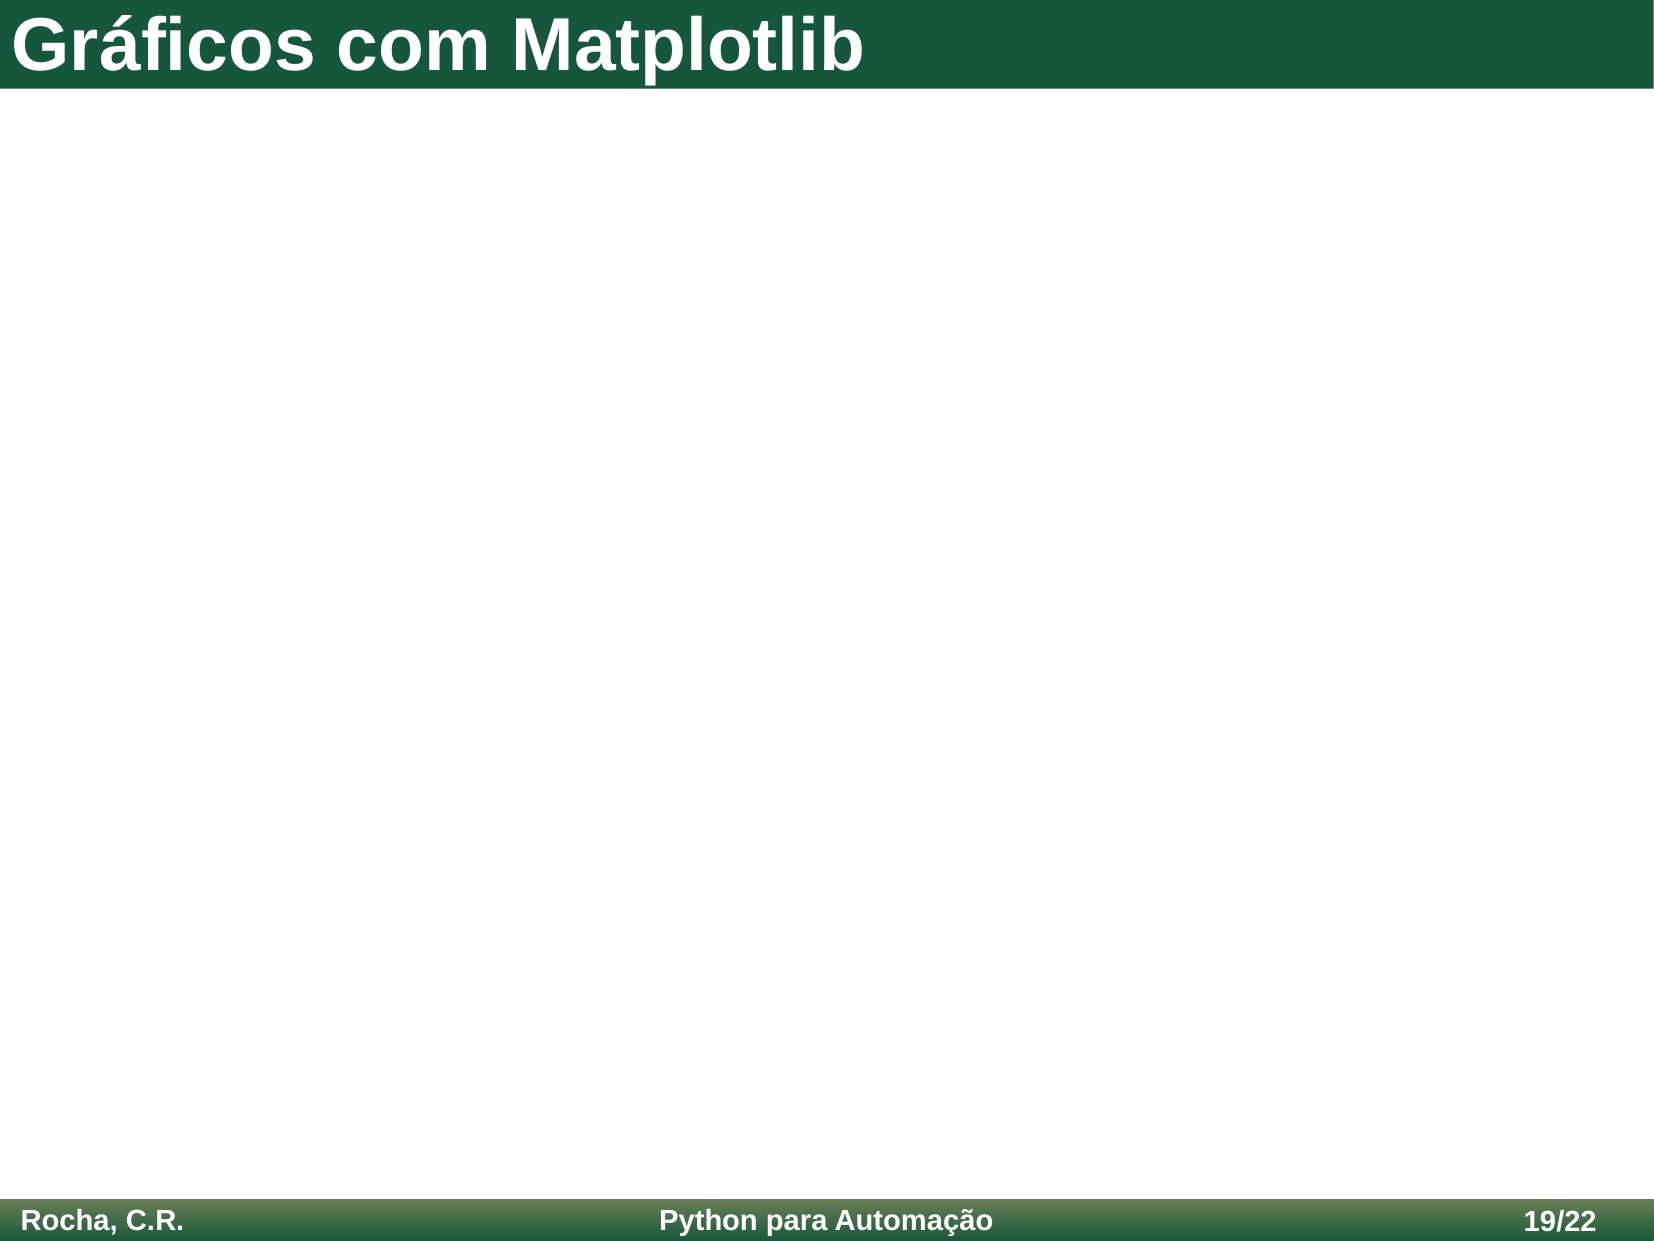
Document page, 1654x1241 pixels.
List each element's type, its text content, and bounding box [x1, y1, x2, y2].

title Gráficos com Matplotlib [11, 0, 1625, 89]
